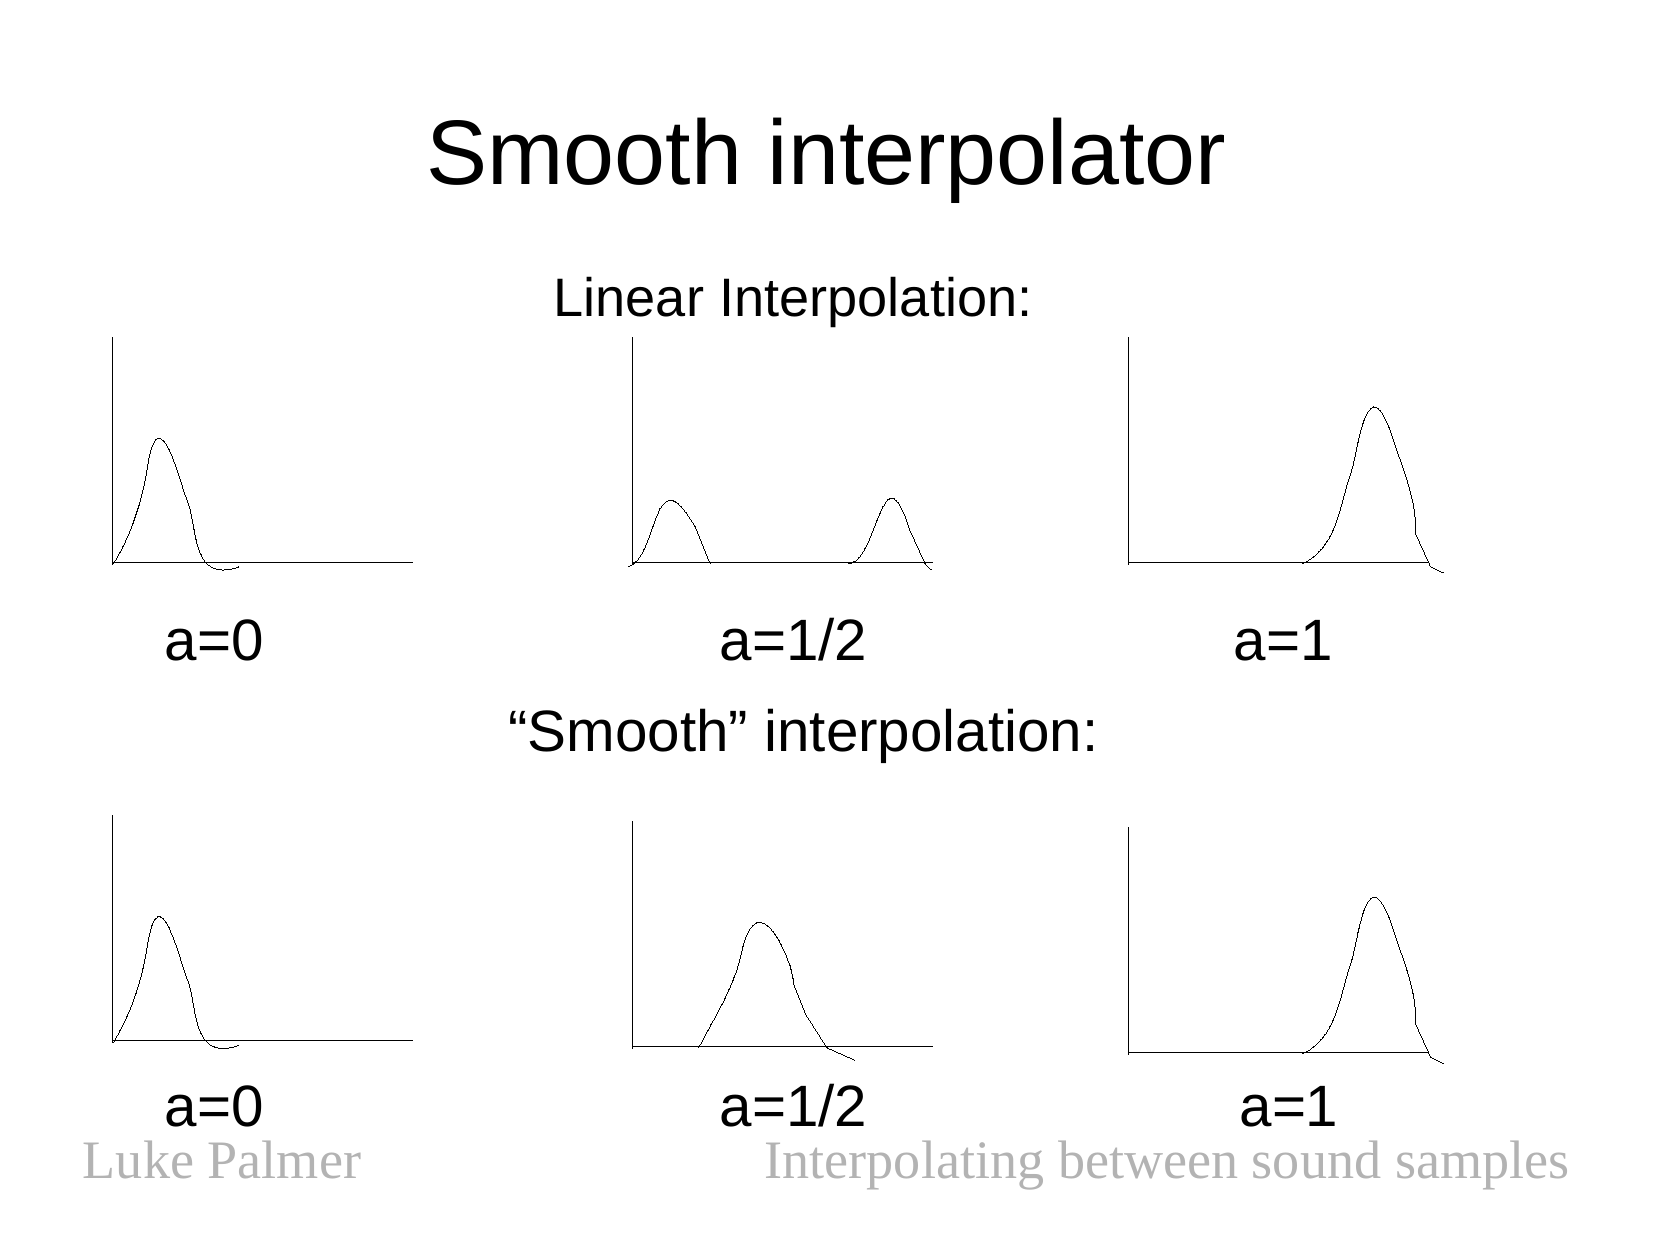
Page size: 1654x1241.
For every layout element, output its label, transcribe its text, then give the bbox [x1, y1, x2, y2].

text_box Linear Interpolation: [538, 260, 1048, 336]
text_box a=0 [150, 600, 279, 680]
text_box a=1/2 [705, 1066, 883, 1147]
text_box a=1 [1218, 600, 1348, 680]
text_box a=1 [1224, 1066, 1354, 1147]
text_box a=0 [150, 1066, 279, 1147]
text_box “Smooth” interpolation: [493, 690, 1115, 771]
title Smooth interpolator [82, 49, 1571, 257]
text_box a=1/2 [705, 600, 883, 680]
